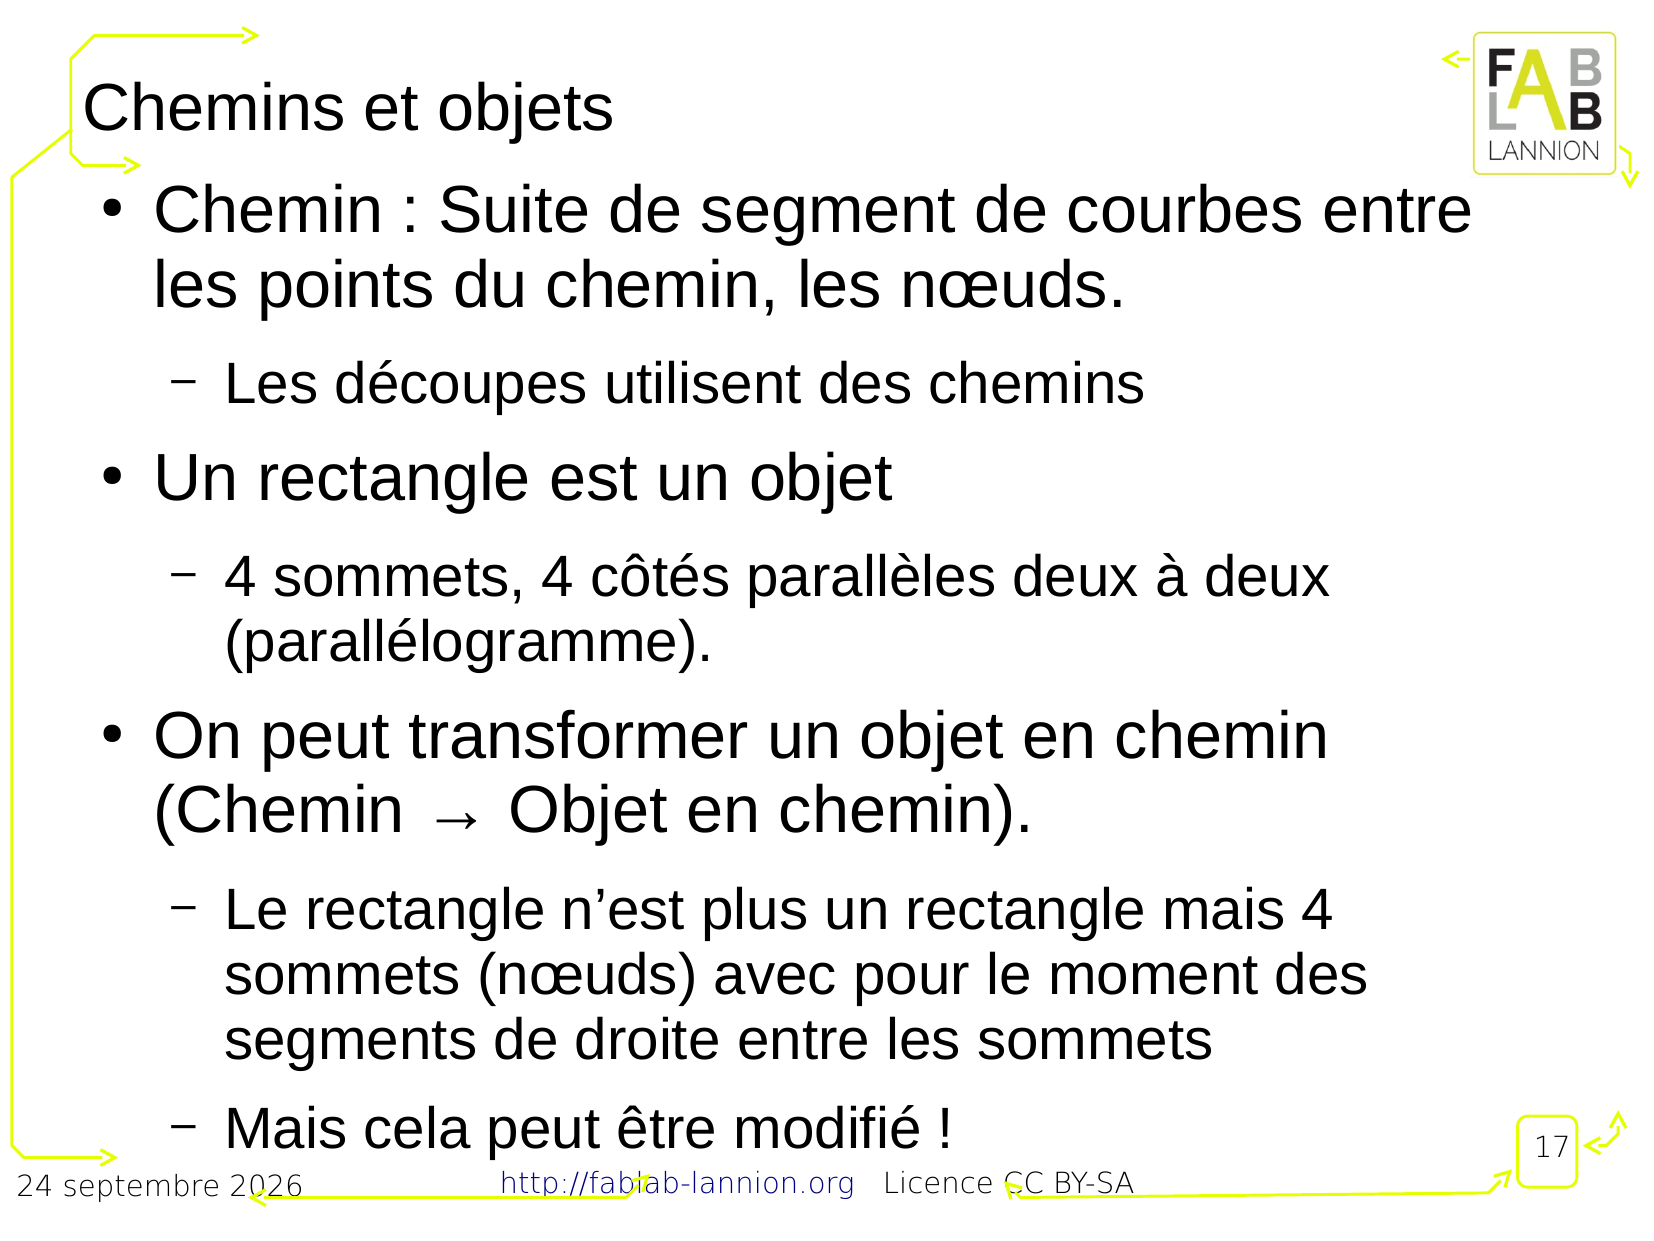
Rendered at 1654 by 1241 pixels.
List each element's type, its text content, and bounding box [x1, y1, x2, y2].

picture [1470, 29, 1619, 178]
title Chemins et objets [82, 49, 1441, 166]
list Chemin : Suite de segment de courbes entre les points du chemin, les nœuds. Les découpes utilisent des chemins Un rectangle est un objet 4 sommets, 4 côtés parallèles deux à deux (parallélogramme). On peut transformer un objet en chemin (Chemin → Objet en chemin). Le rectangle n’est plus un rectangle mais 4 sommets (nœuds) avec pour le moment des segments de droite entre les sommets Mais cela peut être modifié ! [82, 172, 1571, 981]
